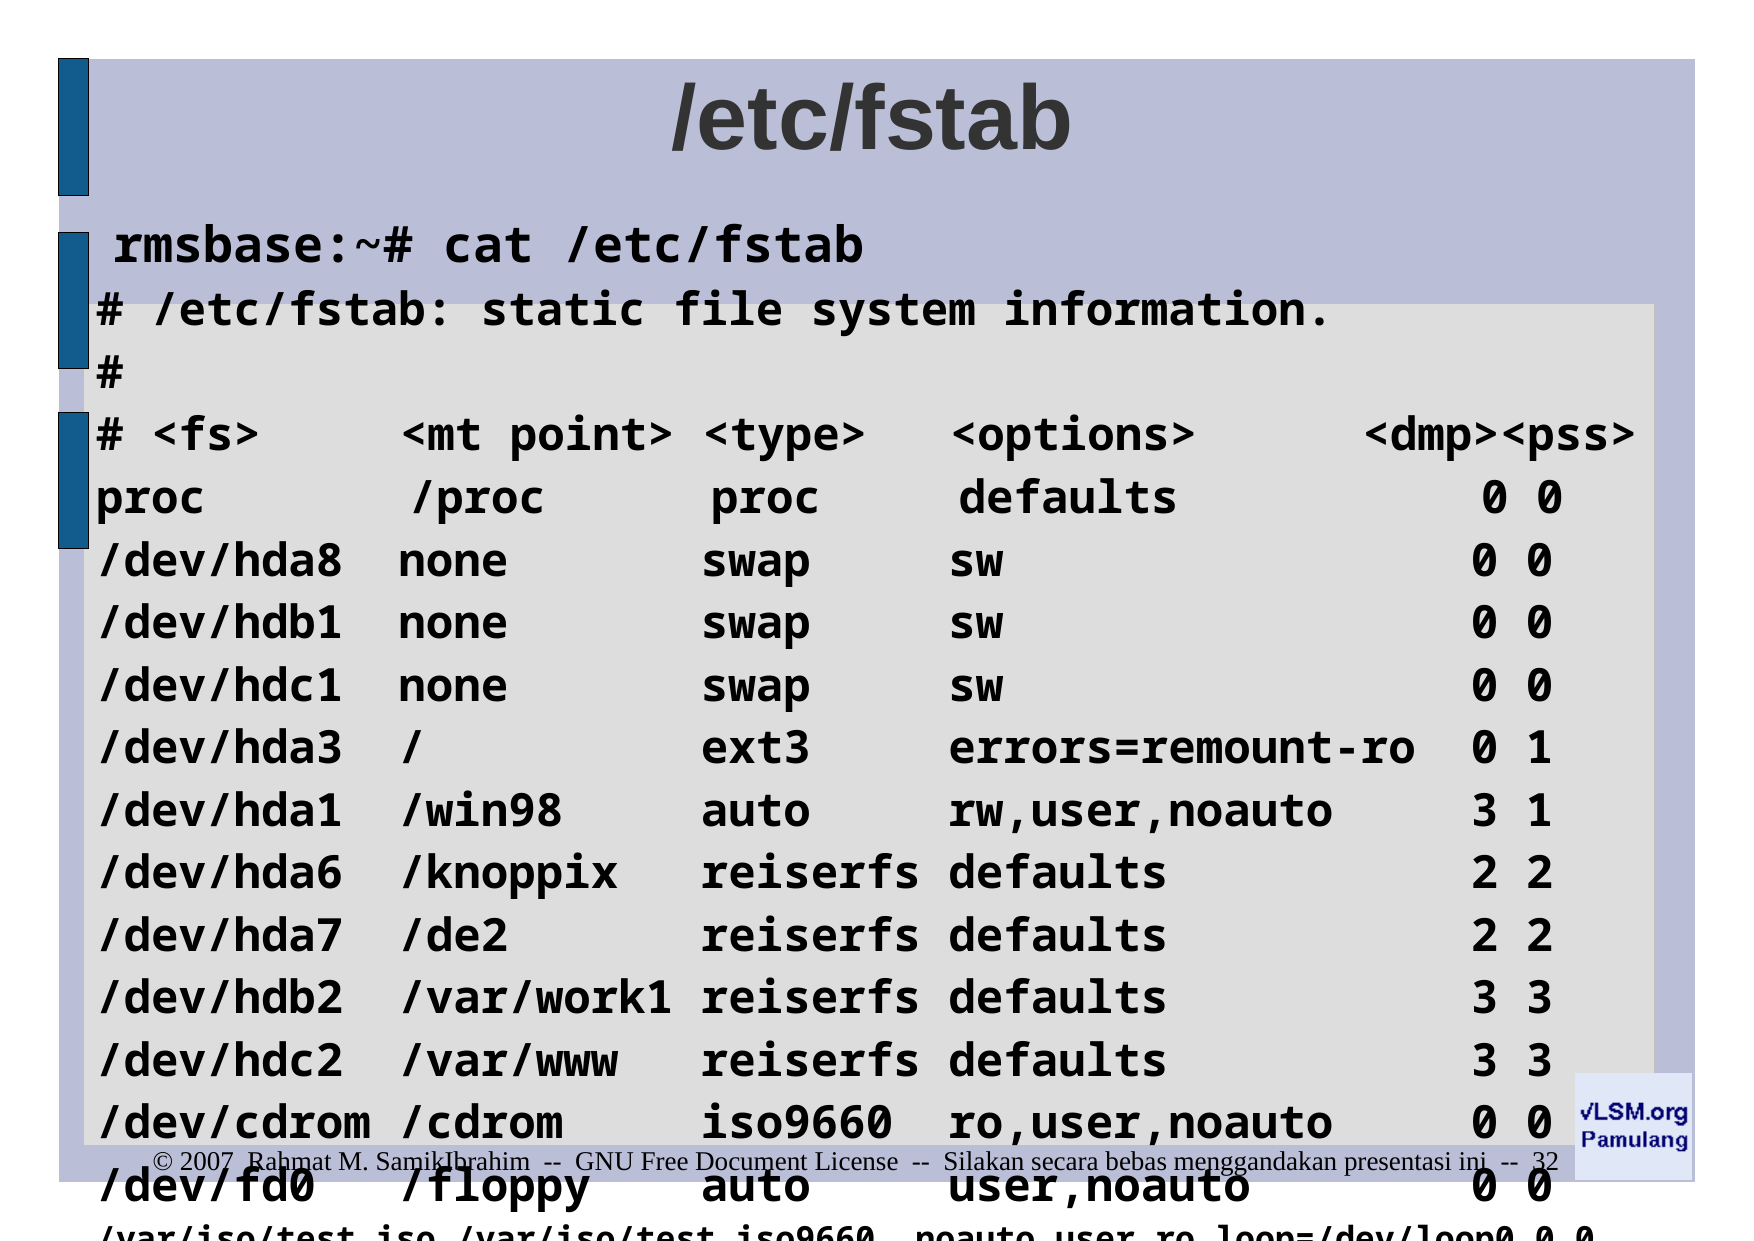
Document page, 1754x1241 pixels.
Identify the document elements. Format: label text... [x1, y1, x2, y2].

picture [1575, 1073, 1692, 1180]
list rmsbase:~# cat /etc/fstab # /etc/fstab: static file system information. # # <fs> <mt point> <type> <options> <dmp><pss> proc /proc proc defaults 0 0 /dev/hda8 none swap sw 0 0 /dev/hdb1 none swap sw 0 0 /dev/hdc1 none swap sw 0 0 /dev/hda3 / ext3 errors=remount-ro 0 1 /dev/hda1 /win98 auto rw,user,noauto 3 1 /dev/hda6 /knoppix reiserfs defaults 2 2 /dev/hda7 /de2 reiserfs defaults 2 2 /dev/hdb2 /var/work1 reiserfs defaults 3 3 /dev/hdc2 /var/www reiserfs defaults 3 3 /dev/cdrom /cdrom iso9660 ro,user,noauto 0 0 /dev/fd0 /floppy auto user,noauto 0 0 /var/iso/test.iso /var/iso/test iso9660 noauto,user,ro,loop=/dev/loop0 0 0 fstab: informasi statik sistem berkas [96, 208, 1663, 1164]
title /etc/fstab [171, 58, 1574, 177]
